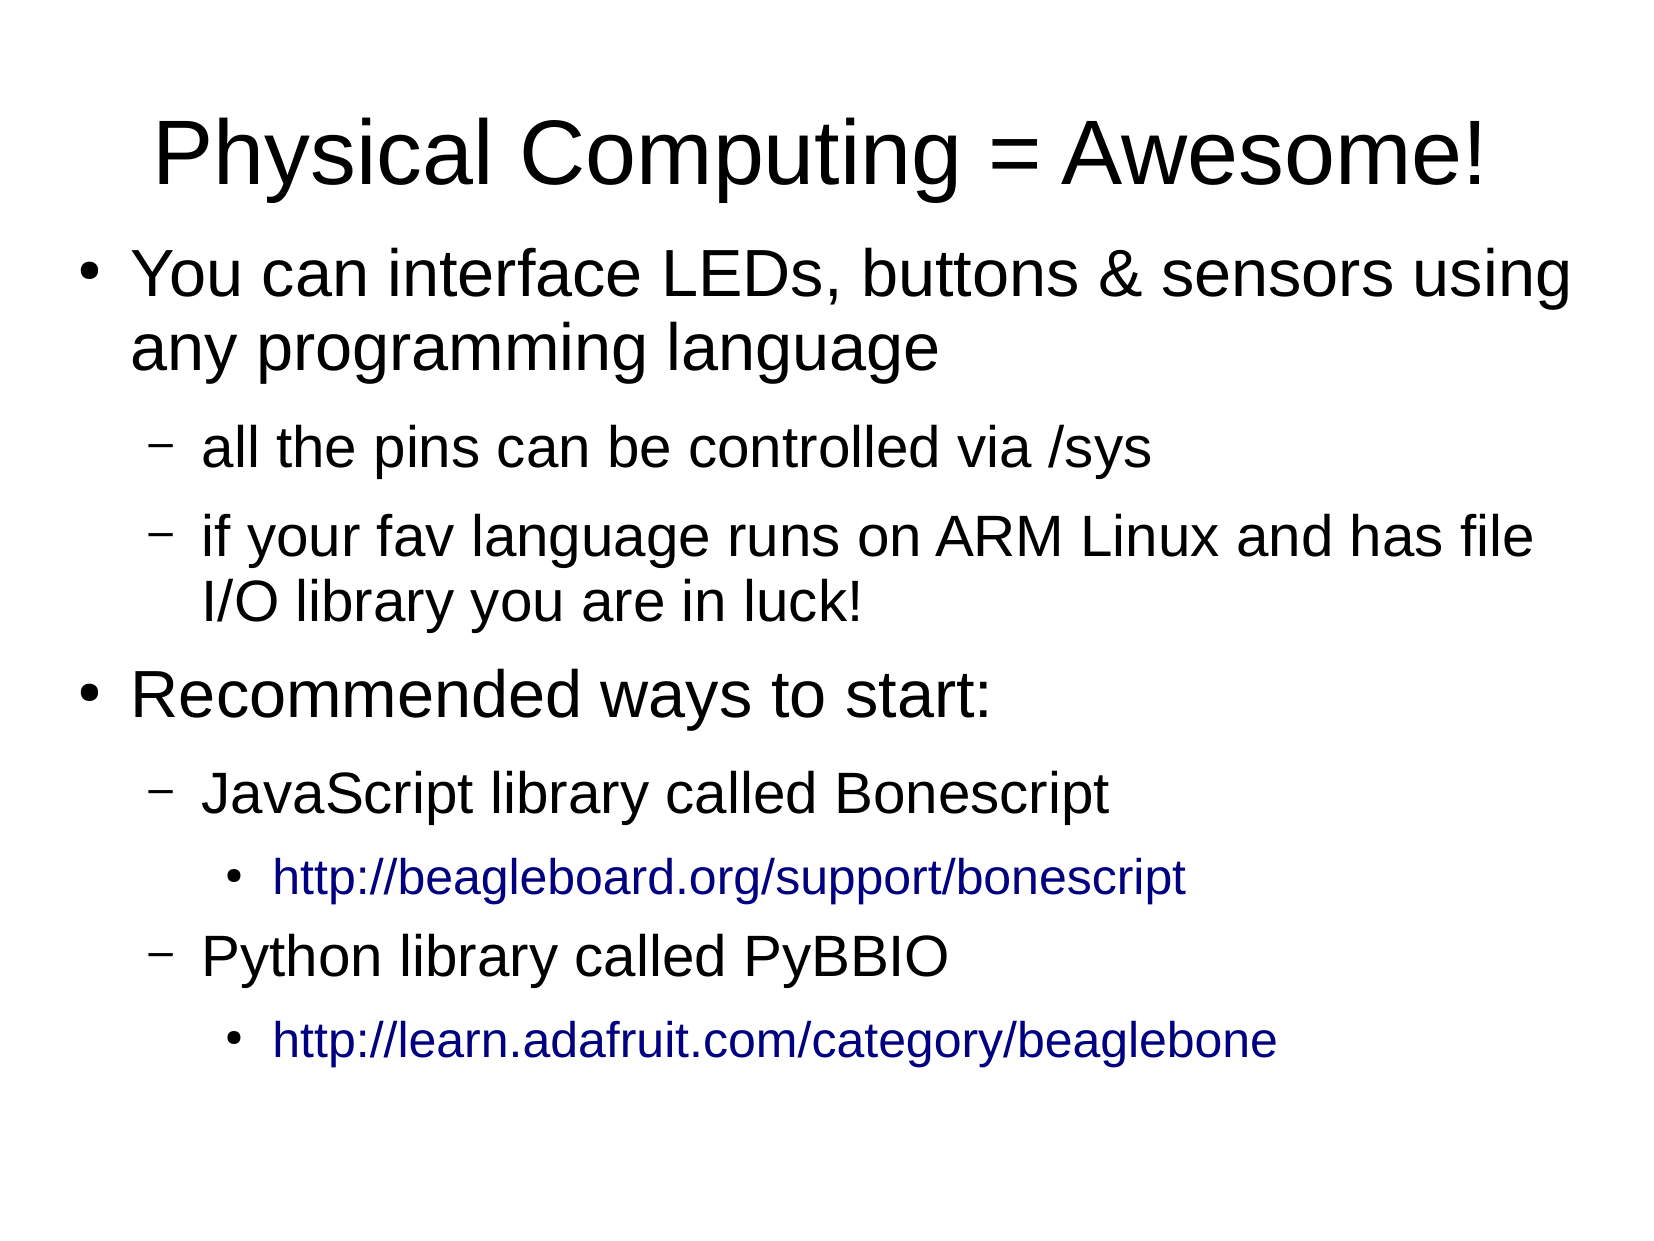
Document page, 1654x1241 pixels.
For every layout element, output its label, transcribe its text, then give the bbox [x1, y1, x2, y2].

title Physical Computing = Awesome! [82, 49, 1561, 235]
list You can interface LEDs, buttons & sensors using any programming language all the pins can be controlled via /sys if your fav language runs on ARM Linux and has file I/O library you are in luck! Recommended ways to start: JavaScript library called Bonescript http://beagleboard.org/support/bonescript Python library called PyBBIO http://learn.adafruit.com/category/beaglebone [59, 235, 1606, 1201]
